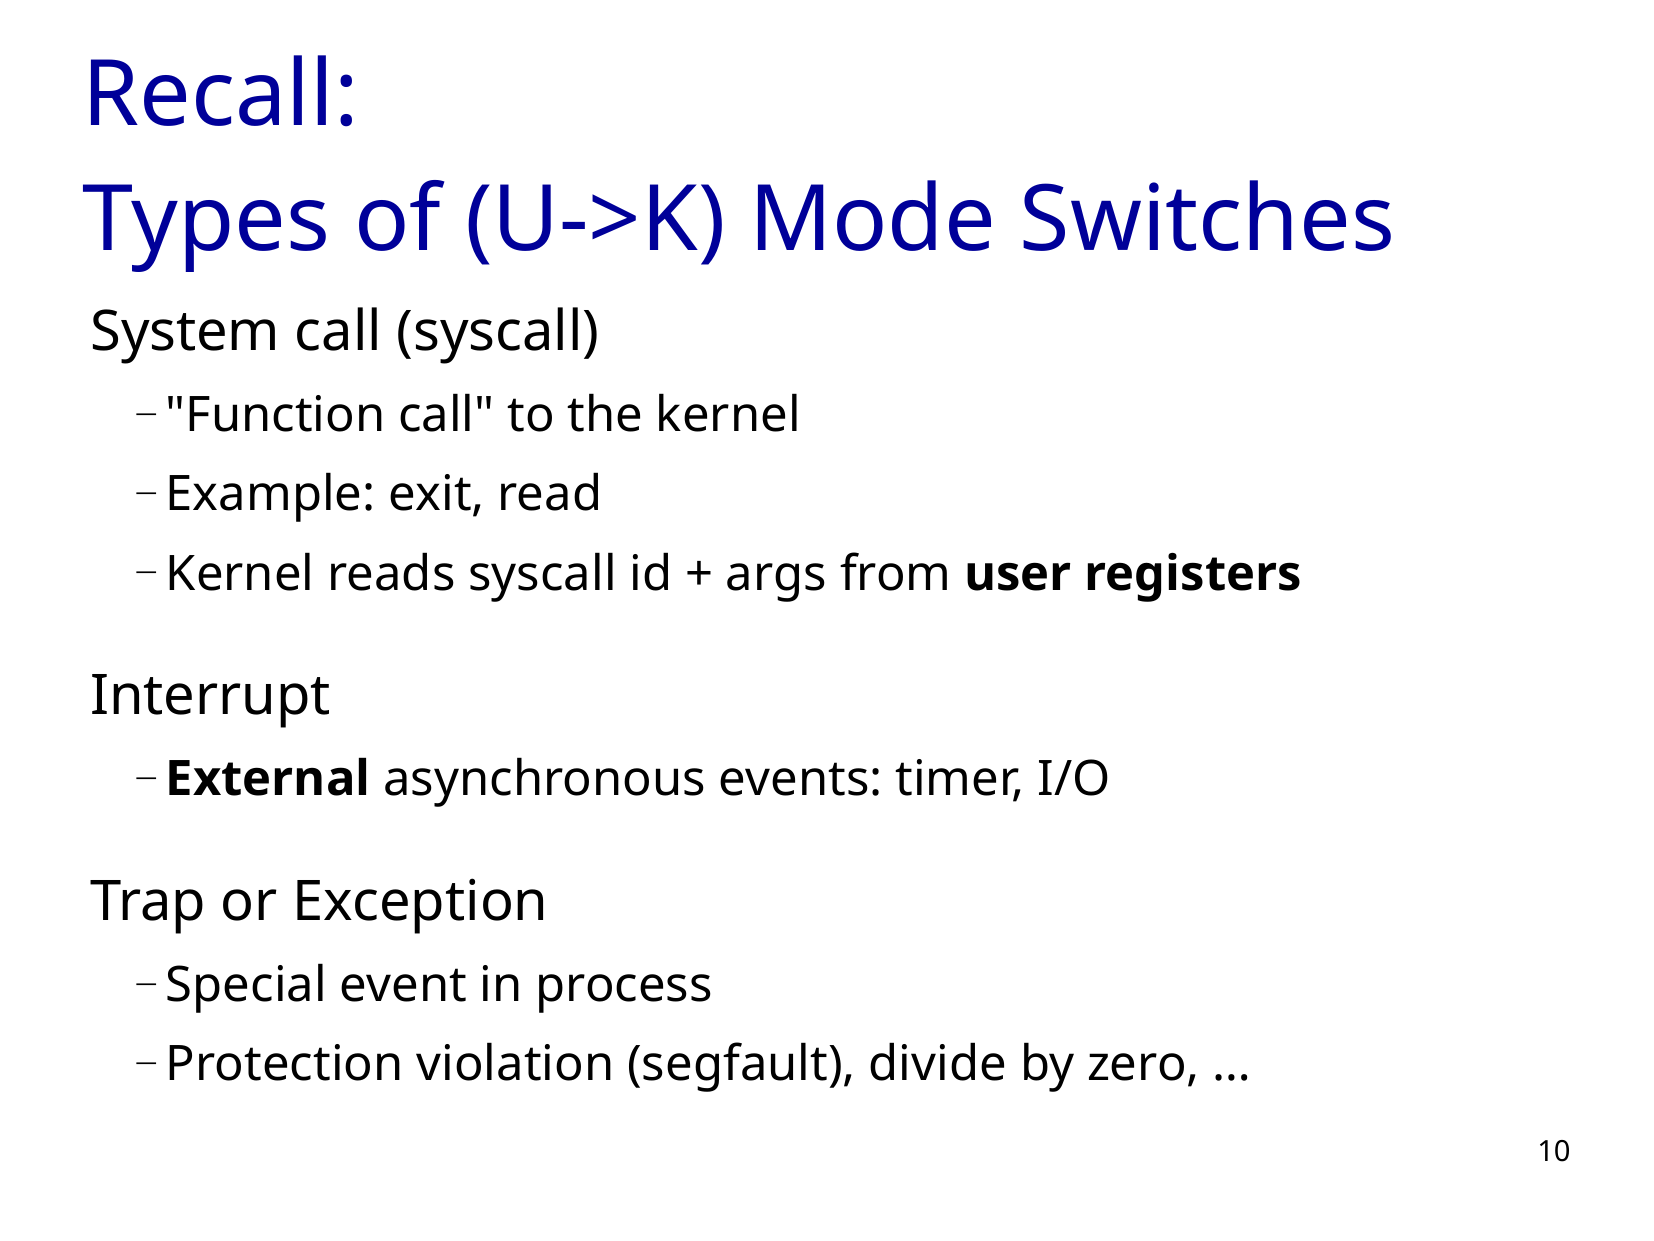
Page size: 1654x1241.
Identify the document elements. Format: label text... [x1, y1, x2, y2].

title Recall: Types of (U->K) Mode Switches [82, 49, 1571, 257]
list System call (syscall) "Function call" to the kernel Example: exit, read Kernel reads syscall id + args from user registers Interrupt External asynchronous events: timer, I/O Trap or Exception Special event in process Protection violation (segfault), divide by zero, … [60, 290, 1571, 1096]
